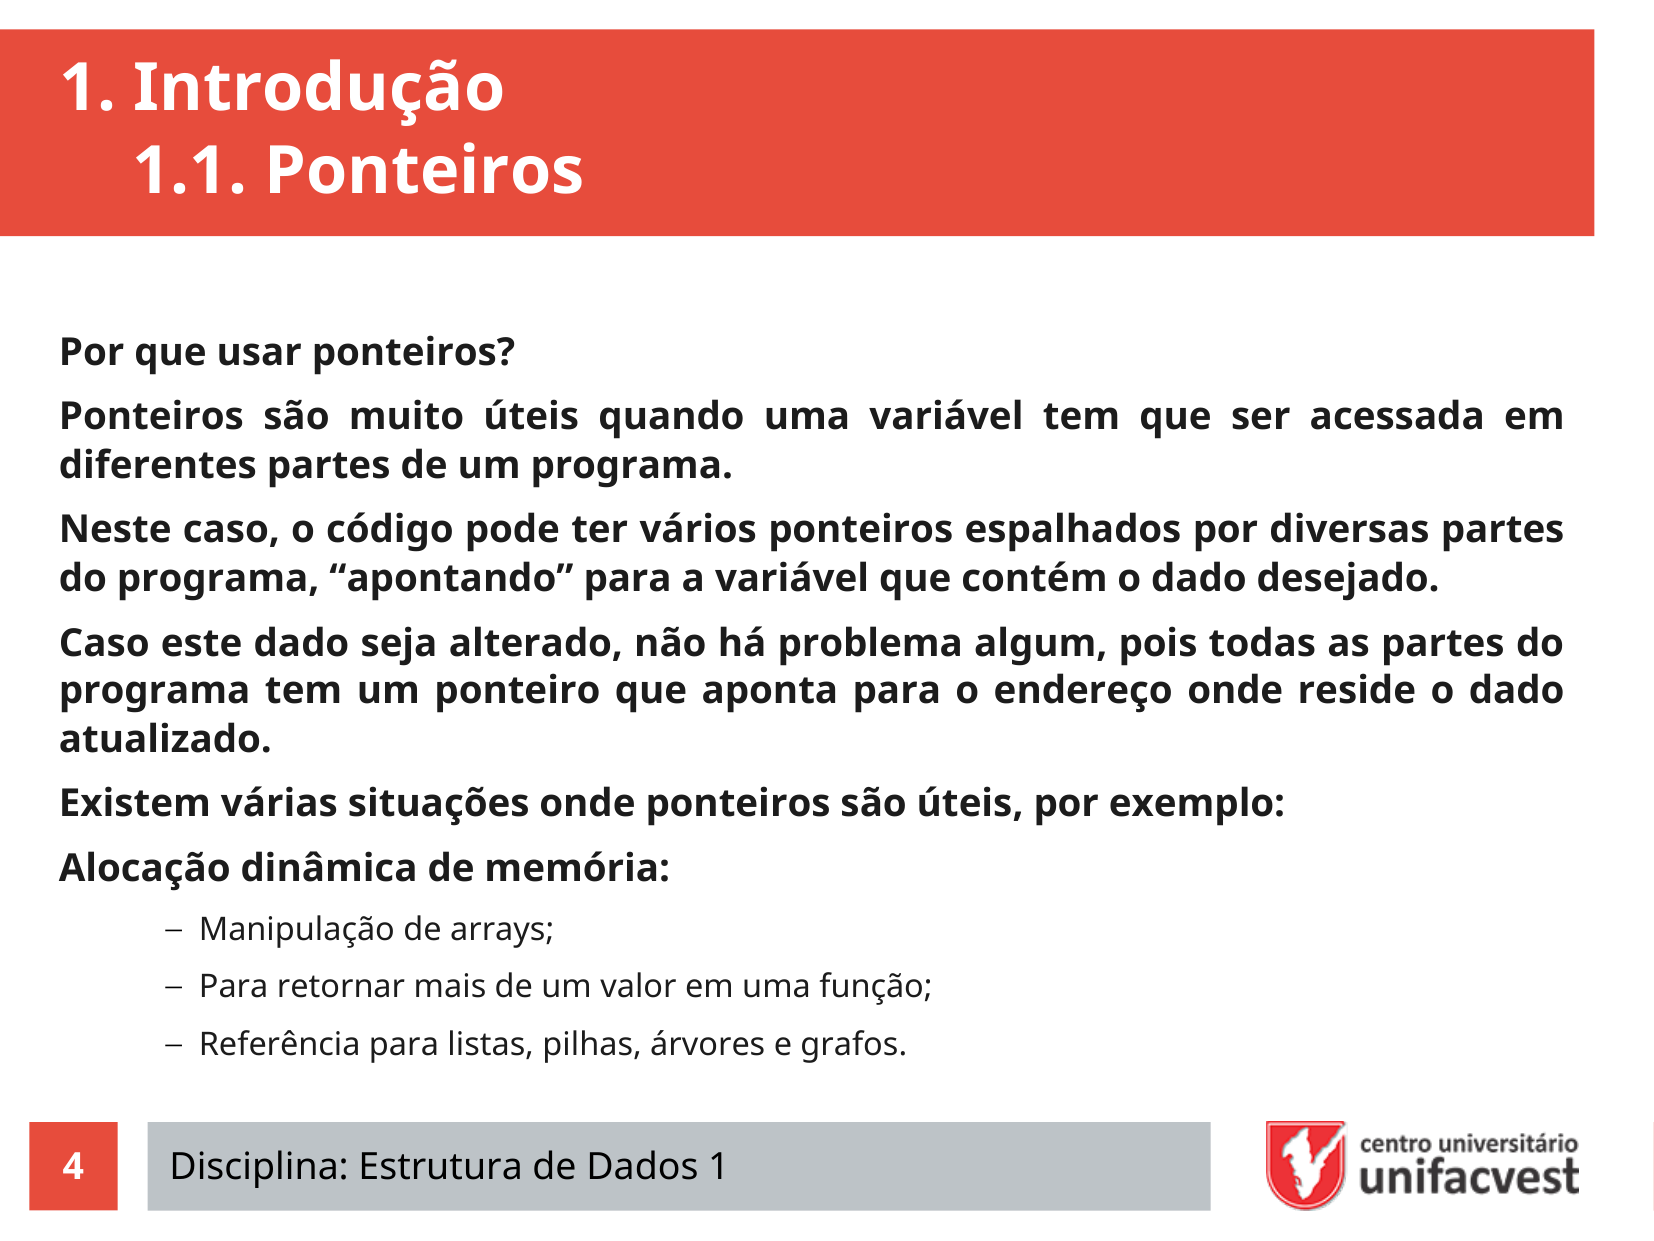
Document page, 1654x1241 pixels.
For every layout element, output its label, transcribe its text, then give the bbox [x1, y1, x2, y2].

title 1. Introdução 1.1. Ponteiros [59, 59, 1595, 207]
text_box Disciplina: Estrutura de Dados 1 [154, 1132, 1205, 1196]
text_box [1238, 1120, 1654, 1212]
picture [1266, 1121, 1579, 1211]
list Por que usar ponteiros? Ponteiros são muito úteis quando uma variável tem que ser acessada em diferentes partes de um programa. Neste caso, o código pode ter vários ponteiros espalhados por diversas partes do programa, “apontando” para a variável que contém o dado desejado. Caso este dado seja alterado, não há problema algum, pois todas as partes do programa tem um ponteiro que aponta para o endereço onde reside o dado atualizado. Existem várias situações onde ponteiros são úteis, por exemplo: Alocação dinâmica de memória: Manipulação de arrays; Para retornar mais de um valor em uma função; Referência para listas, pilhas, árvores e grafos. [59, 324, 1566, 1093]
